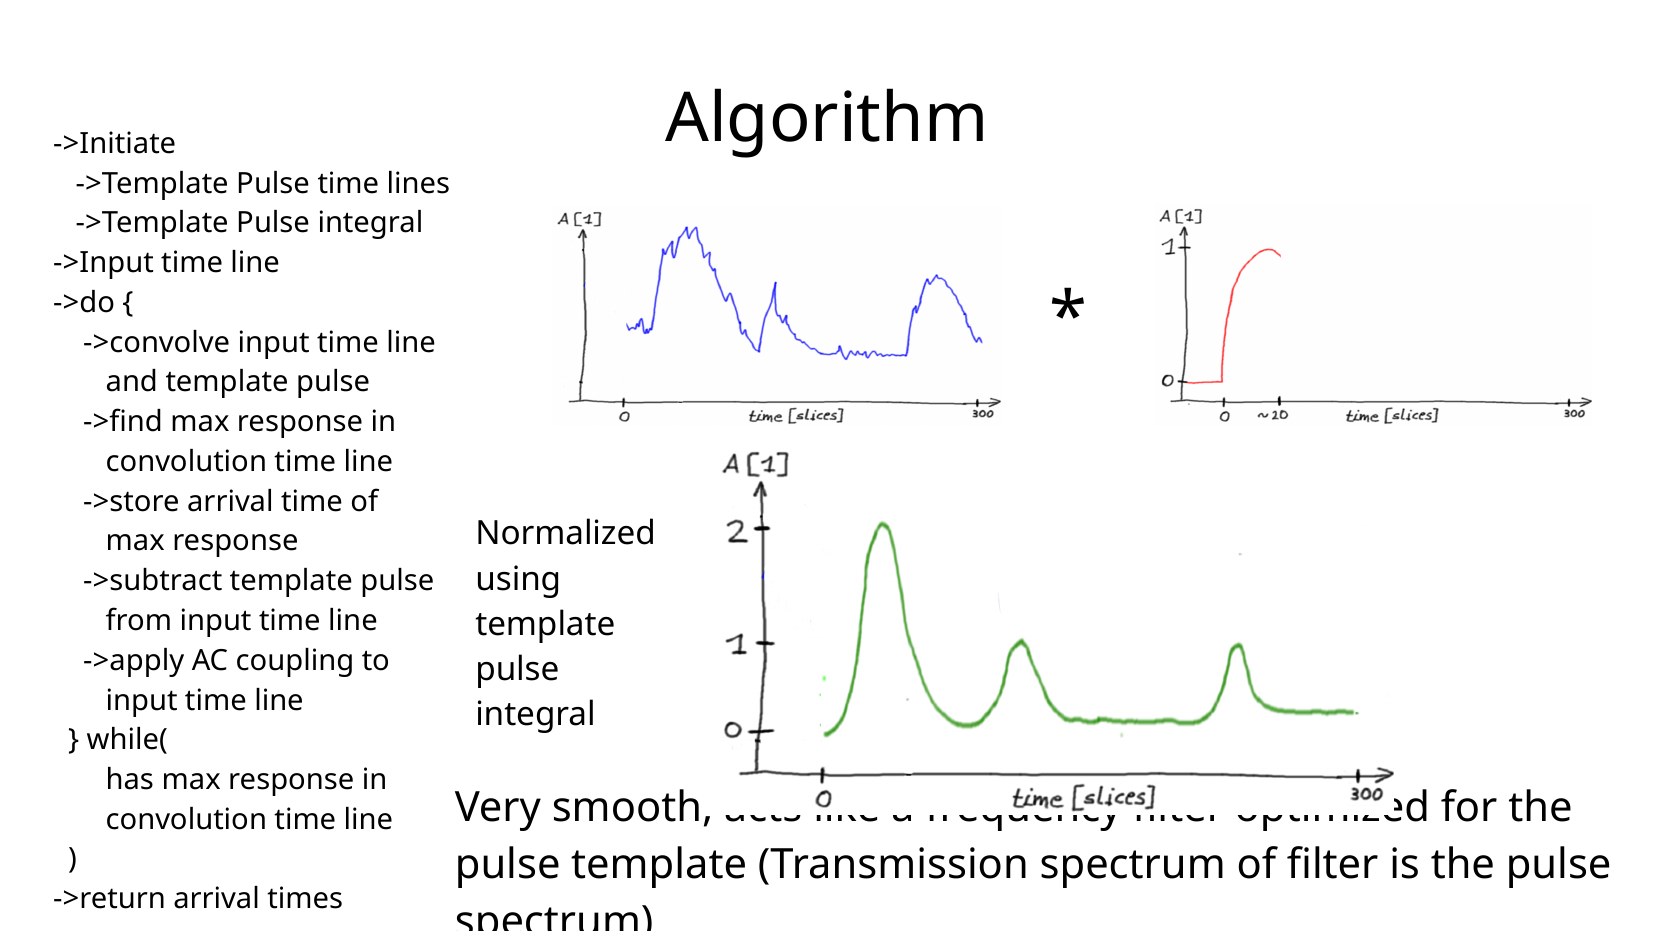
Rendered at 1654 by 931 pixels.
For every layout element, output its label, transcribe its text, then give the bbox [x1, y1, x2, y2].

picture [552, 392, 1001, 426]
title Very smooth, acts like a frequency filter optimized for the pulse template (Transmission spectrum of filter is the pulse spectrum) [454, 809, 1654, 917]
title Normalized using template pulse integral [475, 515, 697, 730]
picture [1154, 392, 1592, 426]
picture [552, 206, 1001, 236]
picture [714, 442, 1394, 815]
picture [1154, 203, 1592, 236]
title * [324, 236, 1654, 392]
title Algorithm [82, 37, 1571, 193]
title ->Initiate ->Template Pulse time lines ->Template Pulse integral ->Input time line ->do { ->convolve input time line and template pulse ->find max response in convolution time line ->store arrival time of max response ->subtract template pulse from input time line ->apply AC coupling to input time line } while( has max response in convolution time line ) ->return arrival times [53, 144, 1087, 895]
